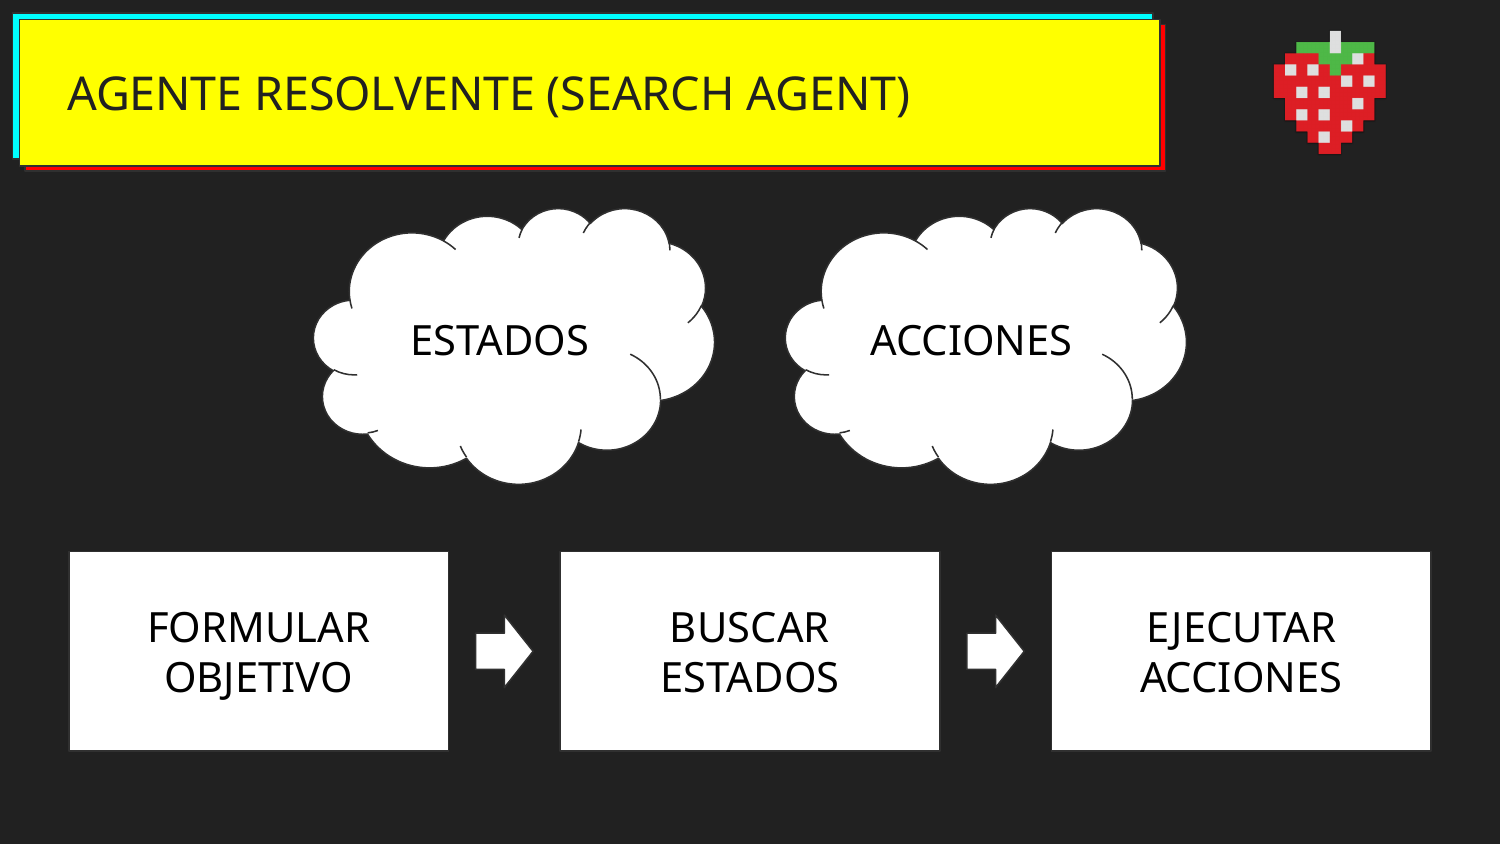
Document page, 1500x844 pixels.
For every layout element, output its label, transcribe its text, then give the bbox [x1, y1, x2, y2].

title AGENTE RESOLVENTE (SEARCH AGENT) [52, 45, 1145, 140]
text_box ACCIONES [785, 208, 1187, 485]
text_box [12, 12, 1166, 171]
text_box EJECUTAR ACCIONES [1051, 551, 1431, 752]
text_box FORMULAR OBJETIVO [68, 551, 449, 752]
text_box BUSCAR ESTADOS [560, 551, 940, 752]
text_box [475, 615, 534, 688]
text_box [966, 615, 1025, 688]
text_box ESTADOS [313, 208, 715, 485]
picture [1272, 29, 1387, 156]
